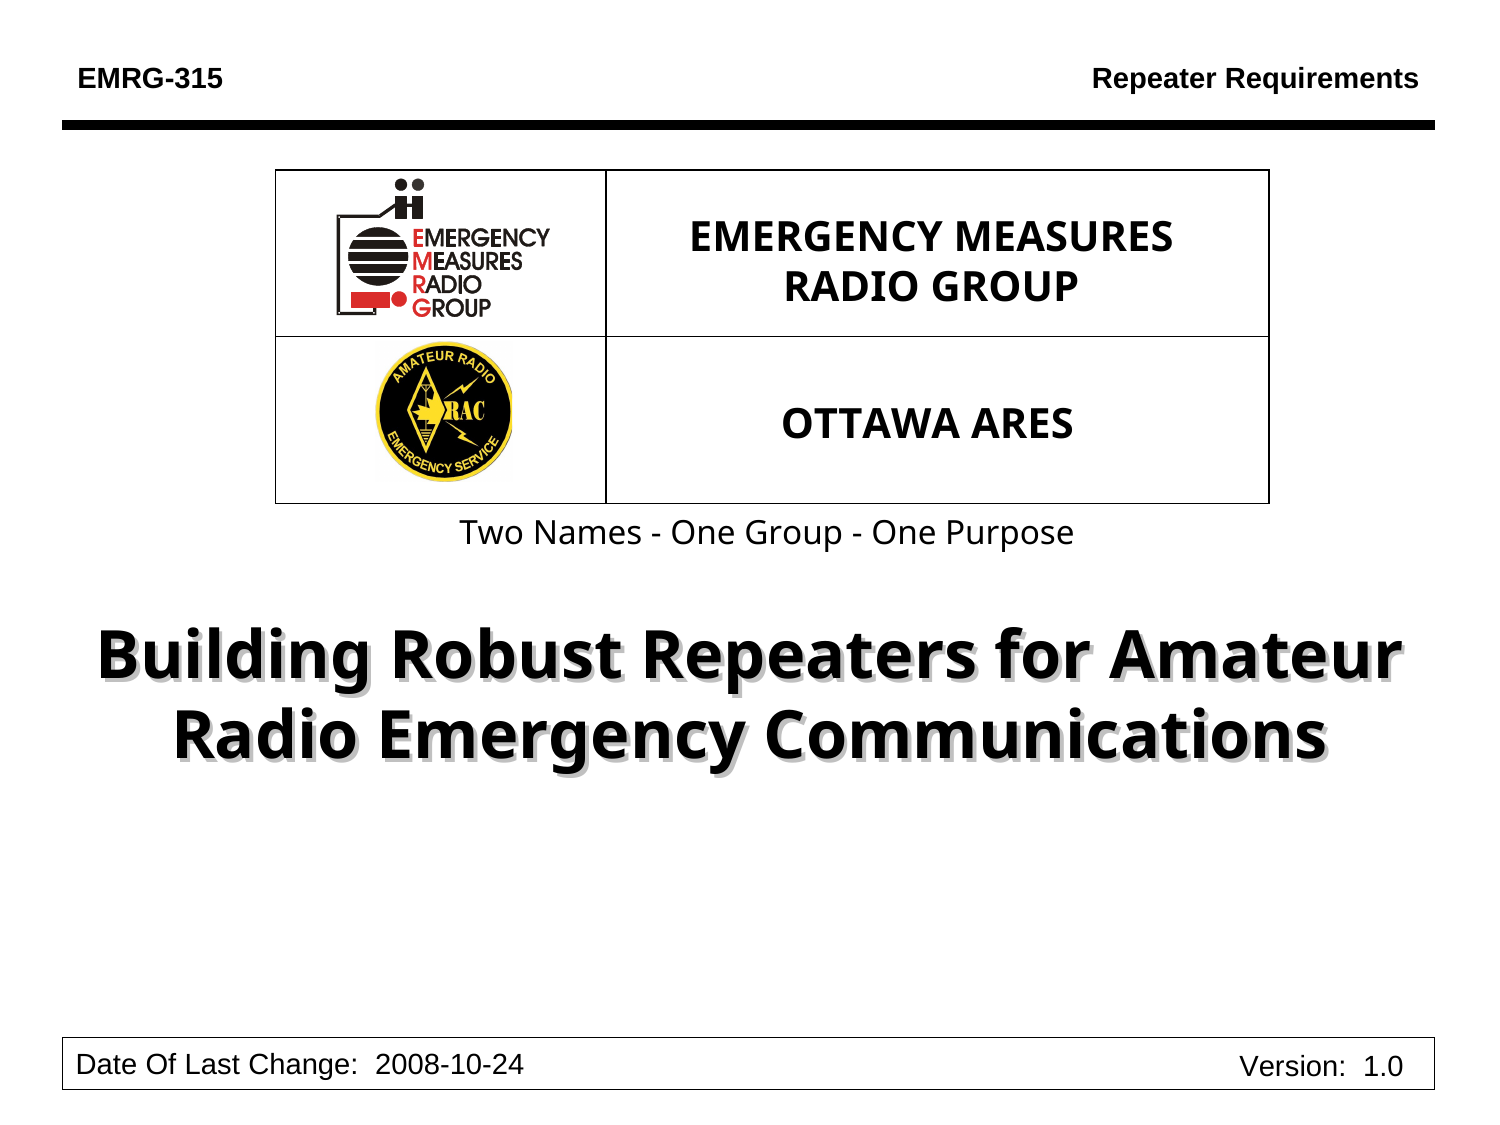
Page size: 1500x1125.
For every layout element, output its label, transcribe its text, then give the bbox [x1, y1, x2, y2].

chart [375, 341, 513, 482]
picture [336, 178, 550, 317]
text_box Building Robust Repeaters for Amateur Radio Emergency Communications [63, 604, 1436, 780]
text_box Version: 1.0 [1224, 1039, 1420, 1090]
text_box Two Names - One Group - One Purpose [444, 503, 1091, 559]
text_box EMRG-315 [62, 51, 313, 103]
text_box Date Of Last Change: 2008-10-24 [60, 1037, 541, 1089]
text_box Repeater Requirements [912, 51, 1435, 103]
text_box OTTAWA ARES [766, 388, 1089, 455]
text_box EMERGENCY MEASURES RADIO GROUP [637, 201, 1226, 318]
